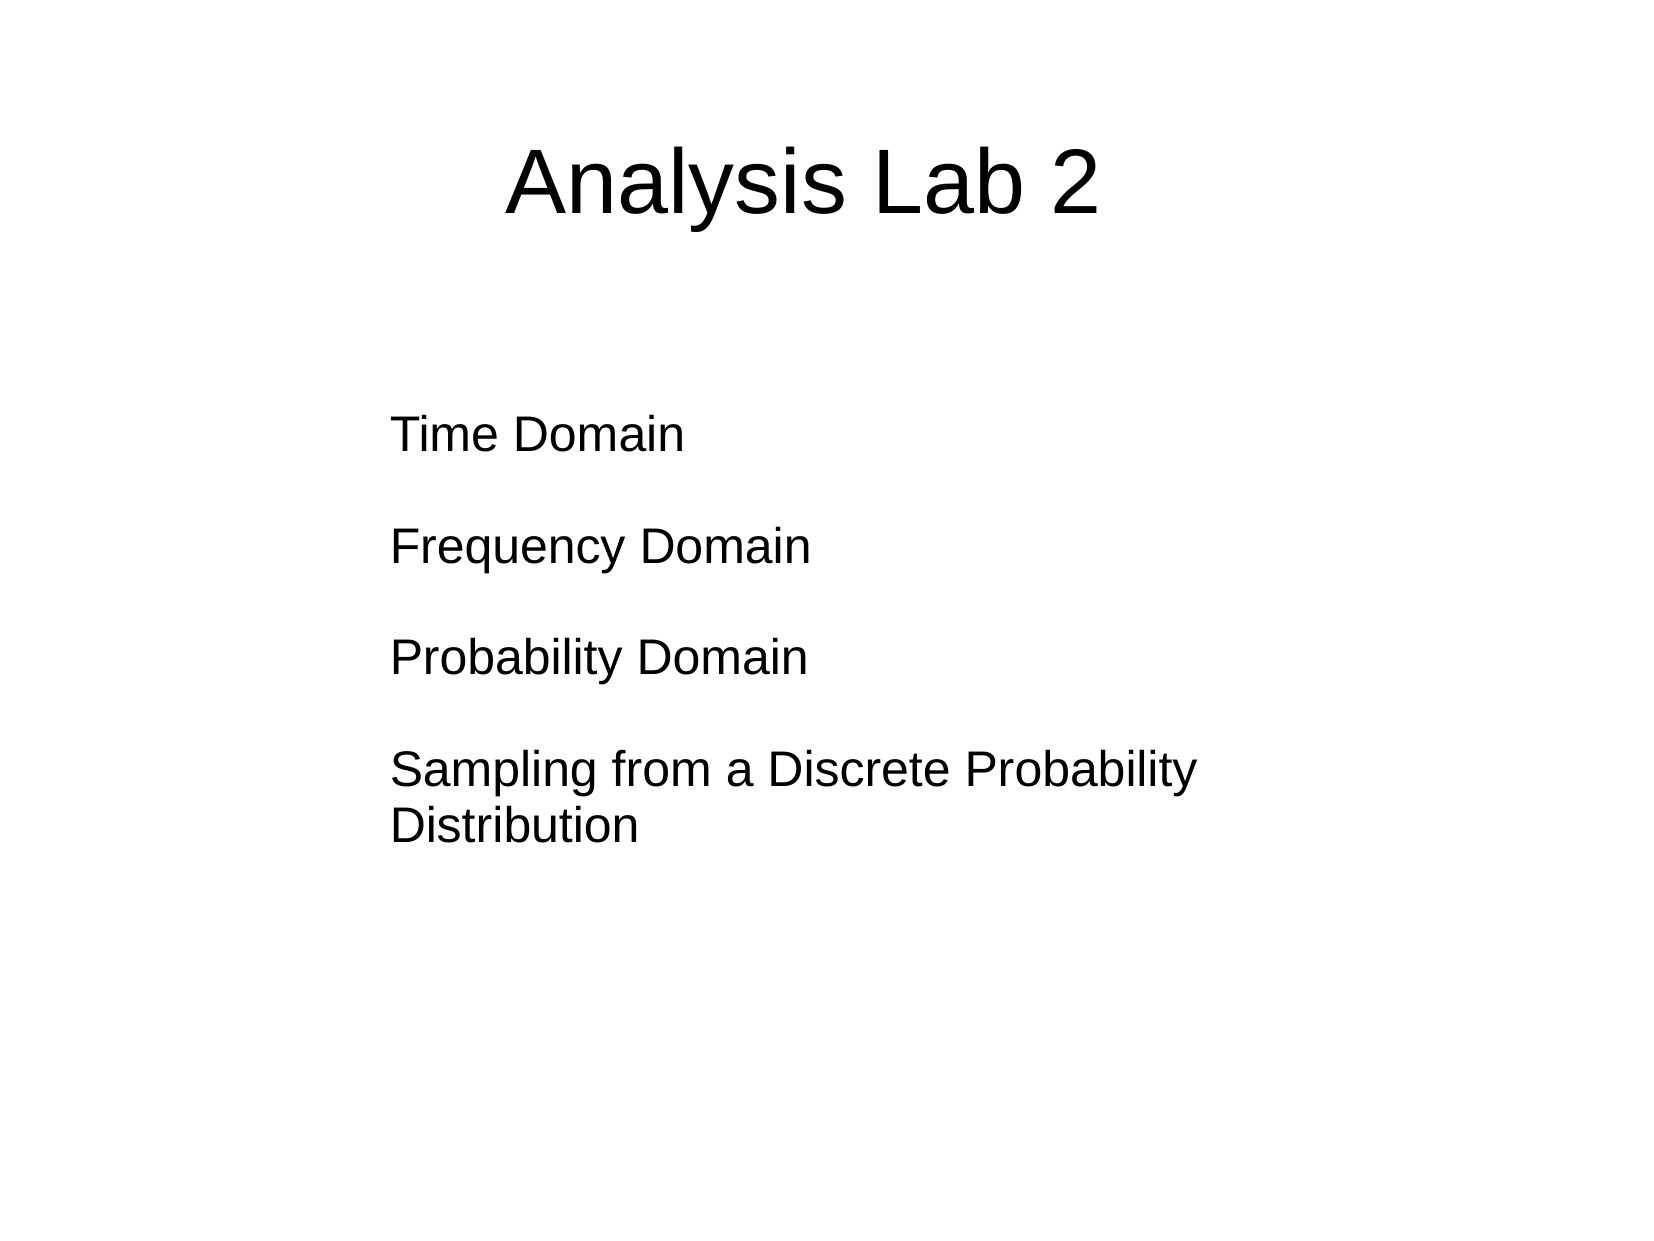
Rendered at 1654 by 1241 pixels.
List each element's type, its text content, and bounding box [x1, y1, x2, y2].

text_box Time Domain Frequency Domain Probability Domain Sampling from a Discrete Probability Distribution [375, 399, 1261, 865]
title Analysis Lab 2 [60, 77, 1549, 286]
